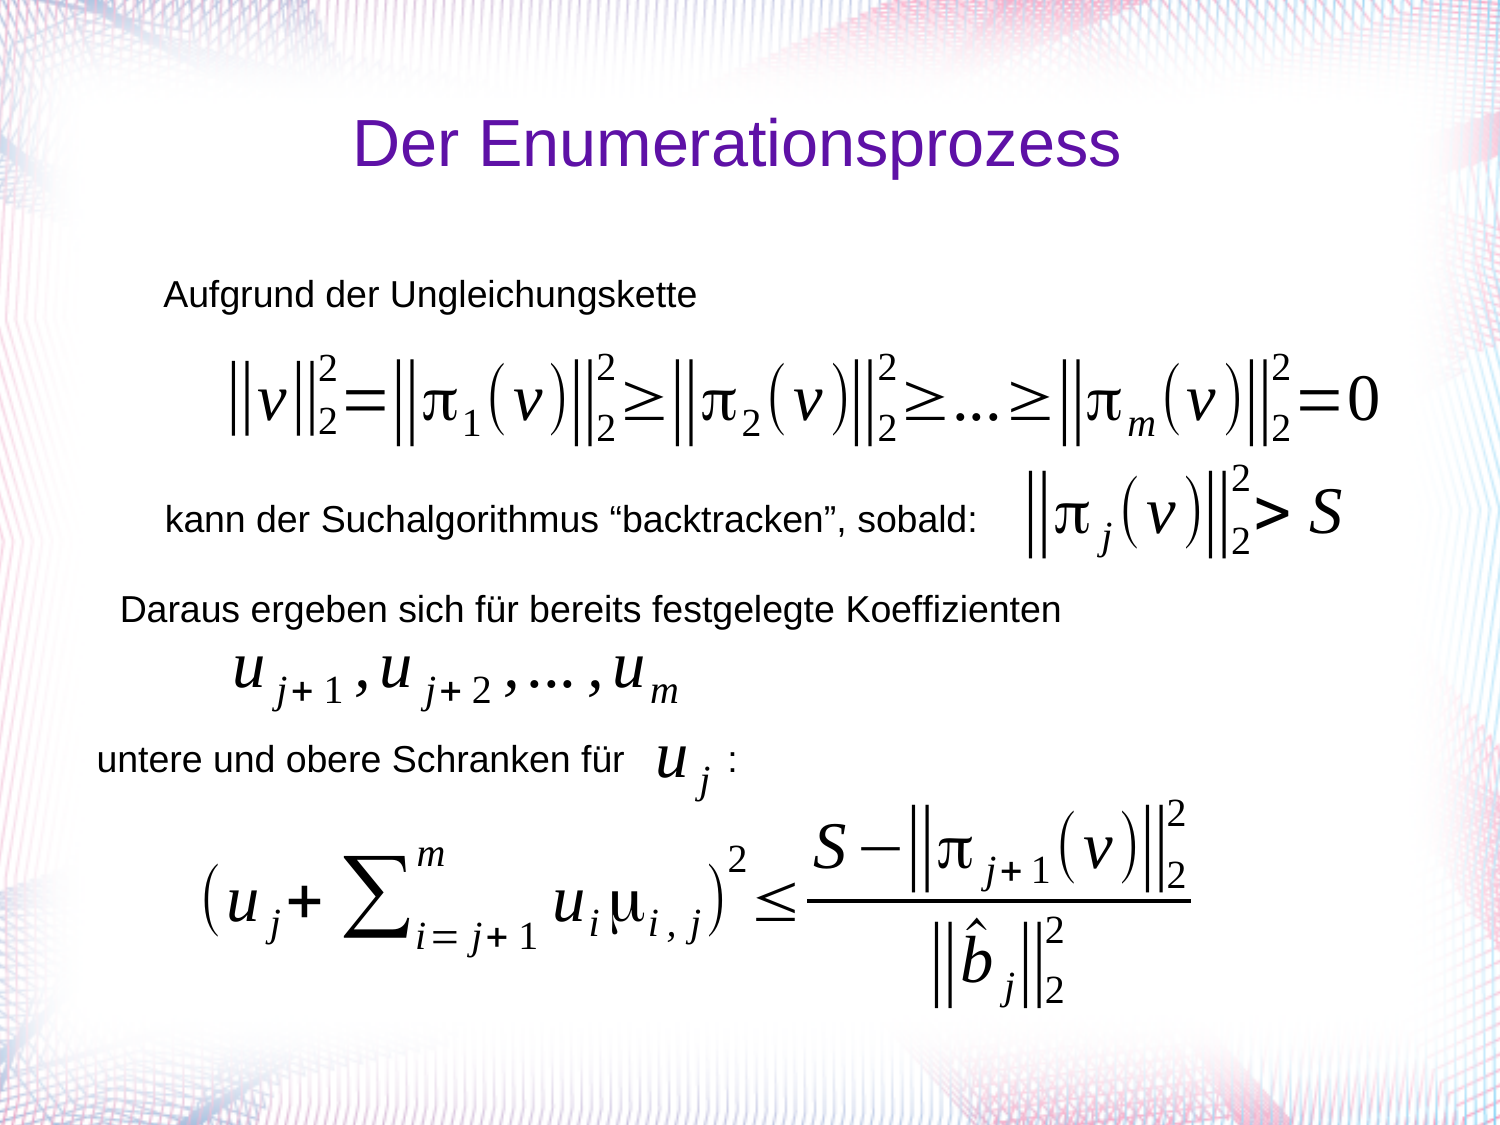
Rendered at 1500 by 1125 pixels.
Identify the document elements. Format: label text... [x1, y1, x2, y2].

text_box : [712, 727, 753, 788]
text_box Daraus ergeben sich für bereits festgelegte Koeffizienten [105, 577, 1088, 638]
text_box Aufgrund der Ungleichungskette [148, 262, 713, 323]
chart [193, 718, 1201, 1013]
picture [0, 0, 1500, 1125]
chart [215, 344, 1388, 451]
text_box Der Enumerationsprozess [337, 92, 1141, 188]
chart [1012, 455, 1350, 563]
text_box untere und obere Schranken für [81, 727, 651, 788]
chart [225, 628, 685, 713]
text_box kann der Suchalgorithmus “backtracken”, sobald: [150, 487, 993, 548]
